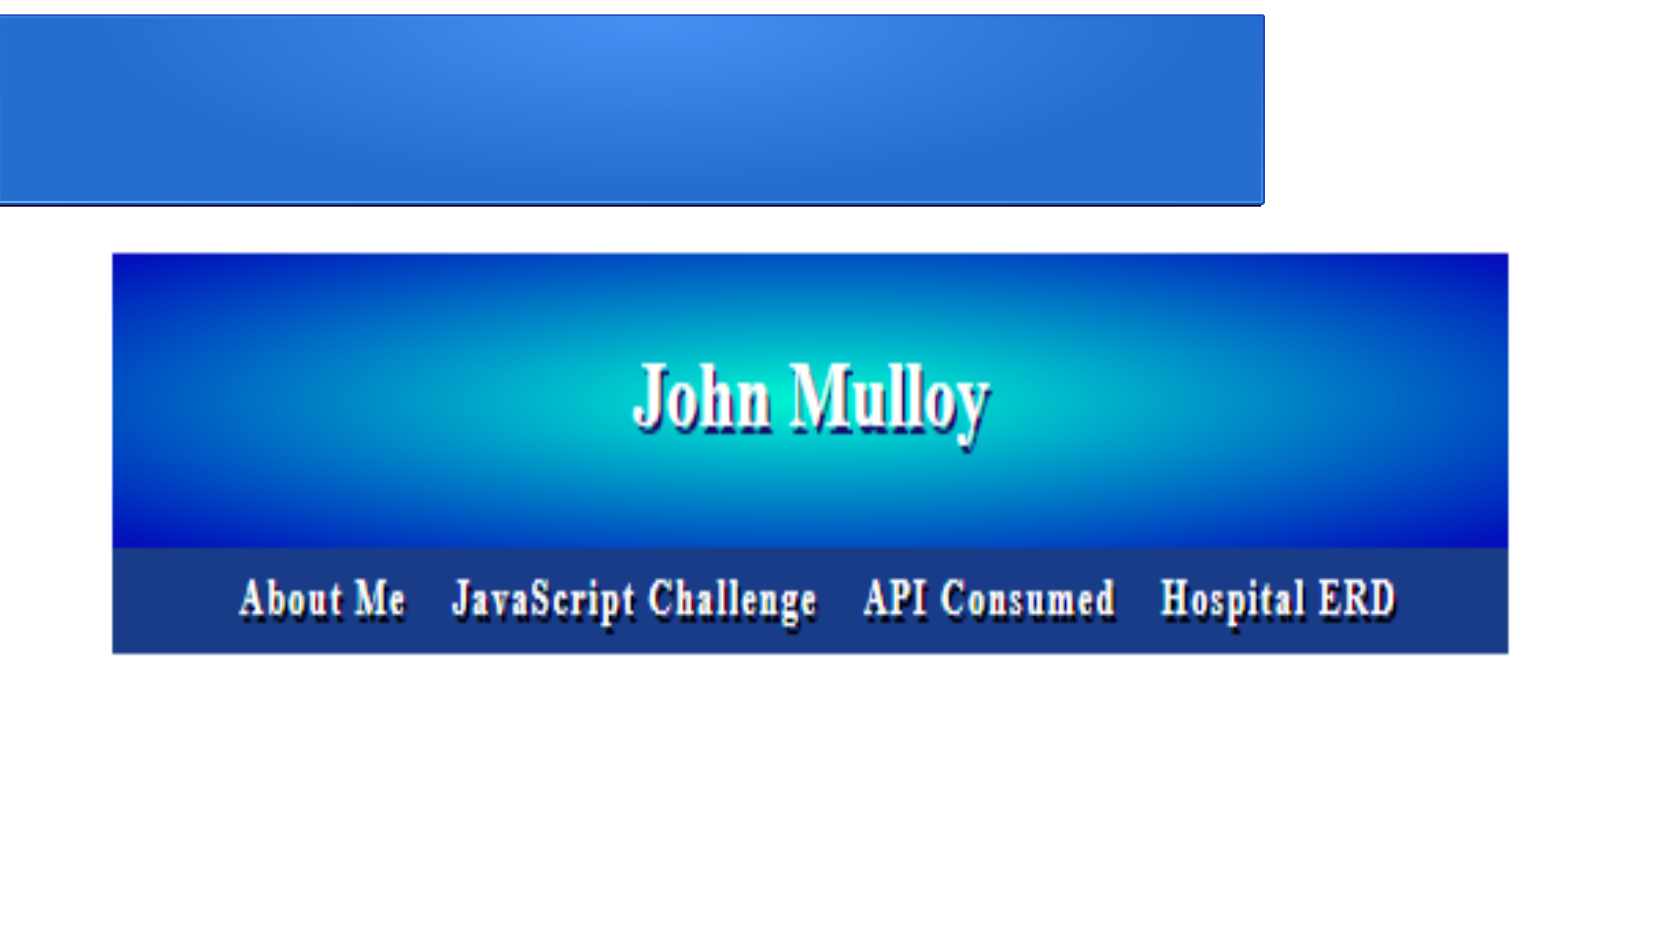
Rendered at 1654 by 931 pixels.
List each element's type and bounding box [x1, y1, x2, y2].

picture [105, 239, 1523, 676]
